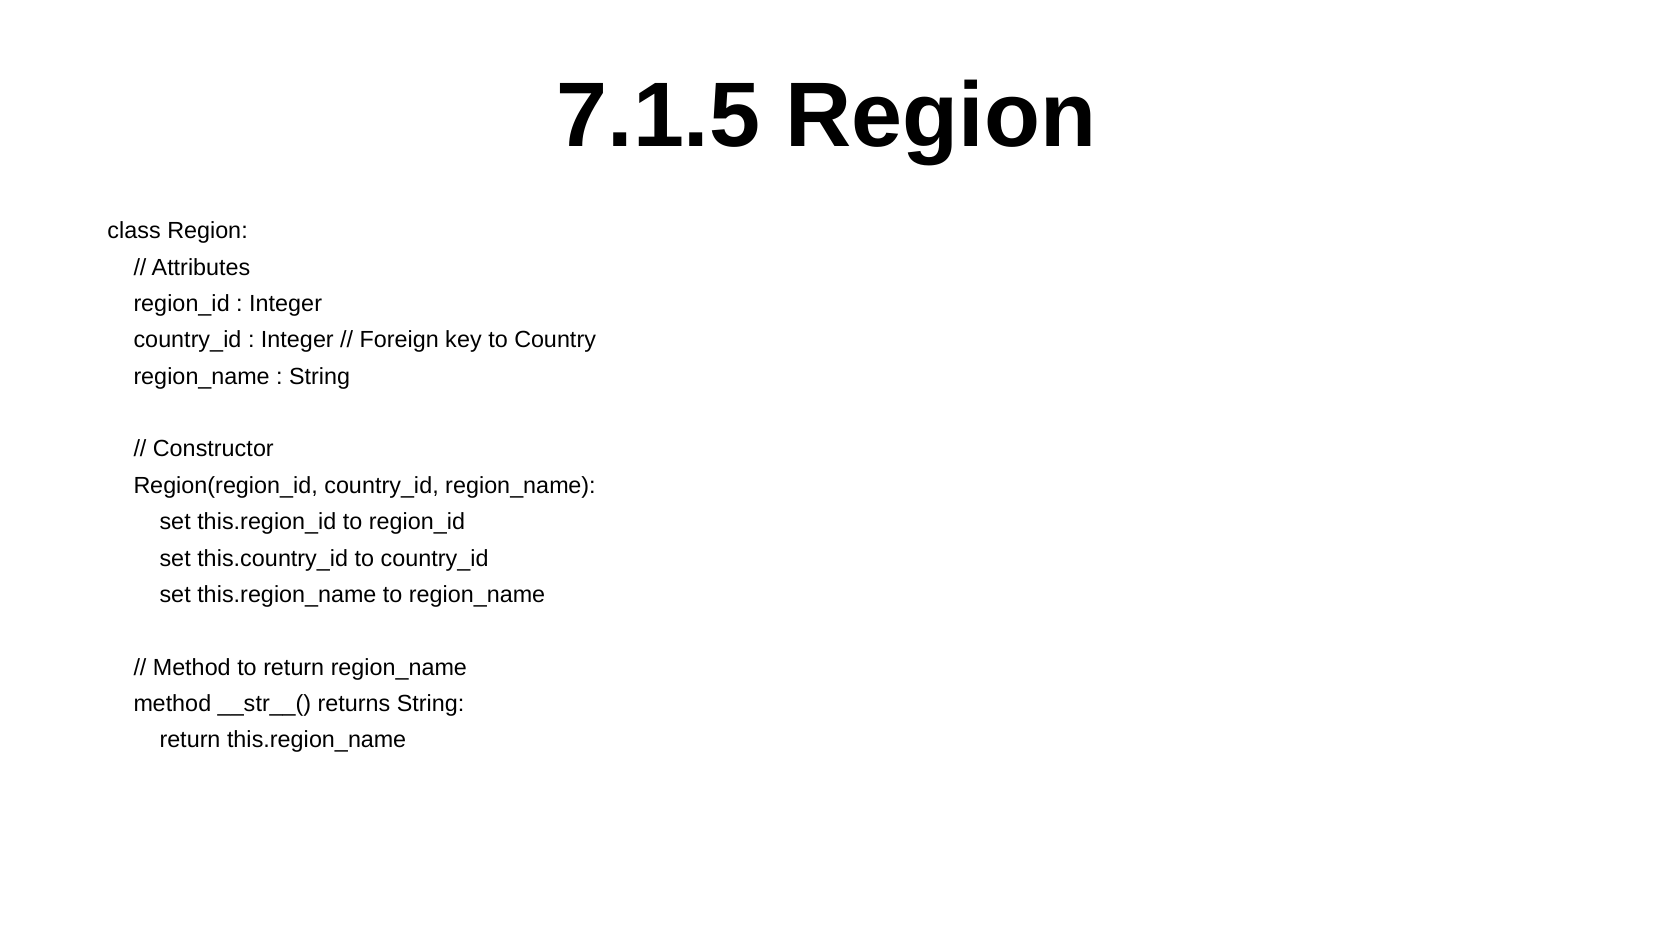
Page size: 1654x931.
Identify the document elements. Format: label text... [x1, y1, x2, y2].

list class Region: // Attributes region_id : Integer country_id : Integer // Foreign key to Country region_name : String // Constructor Region(region_id, country_id, region_name): set this.region_id to region_id set this.country_id to country_id set this.region_name to region_name // Method to return region_name method __str__() returns String: return this.region_name [82, 217, 1571, 758]
title 7.1.5 Region [82, 37, 1571, 193]
